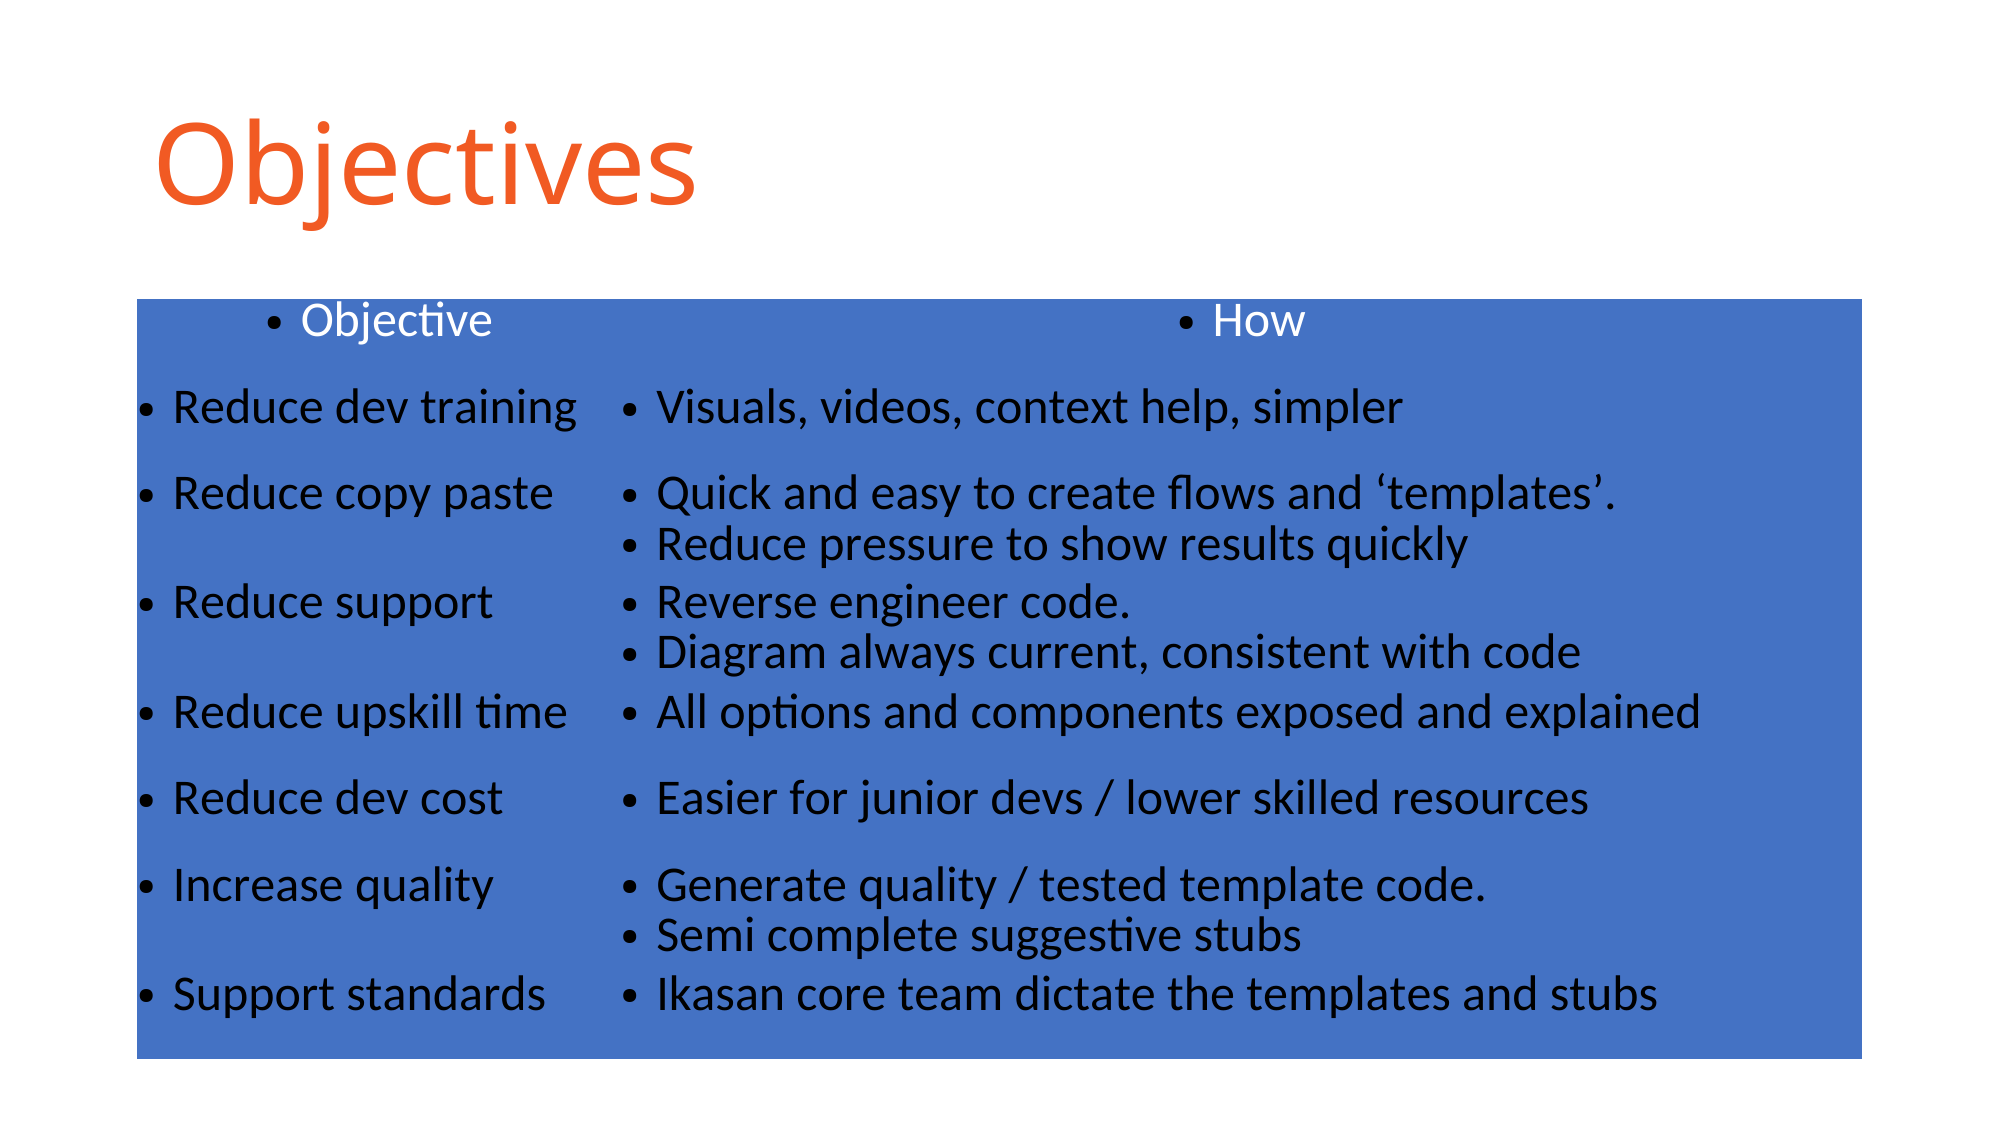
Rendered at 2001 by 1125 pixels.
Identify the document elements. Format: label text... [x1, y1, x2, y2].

table_cell Easier for junior devs / lower skilled resources [621, 777, 1862, 863]
table_cell Reduce dev training [137, 386, 621, 472]
table_cell Support standards [137, 973, 621, 1059]
table_cell Reverse engineer code. Diagram always current, consistent with code [621, 581, 1862, 691]
table_cell Reduce dev cost [137, 777, 621, 863]
table_cell Reduce copy paste [137, 472, 621, 581]
table_header How [621, 299, 1862, 386]
table_cell Increase quality [137, 863, 621, 973]
table_cell Quick and easy to create flows and ‘templates’. Reduce pressure to show results quickly [621, 472, 1862, 581]
title Objectives [137, 59, 1863, 278]
table_cell All options and components exposed and explained [621, 691, 1862, 777]
table_cell Generate quality / tested template code. Semi complete suggestive stubs [621, 863, 1862, 973]
table_cell Reduce support [137, 581, 621, 691]
table_cell Reduce upskill time [137, 691, 621, 777]
table_cell Ikasan core team dictate the templates and stubs [621, 973, 1862, 1059]
table_cell Visuals, videos, context help, simpler [621, 386, 1862, 472]
table_header Objective [137, 299, 621, 386]
